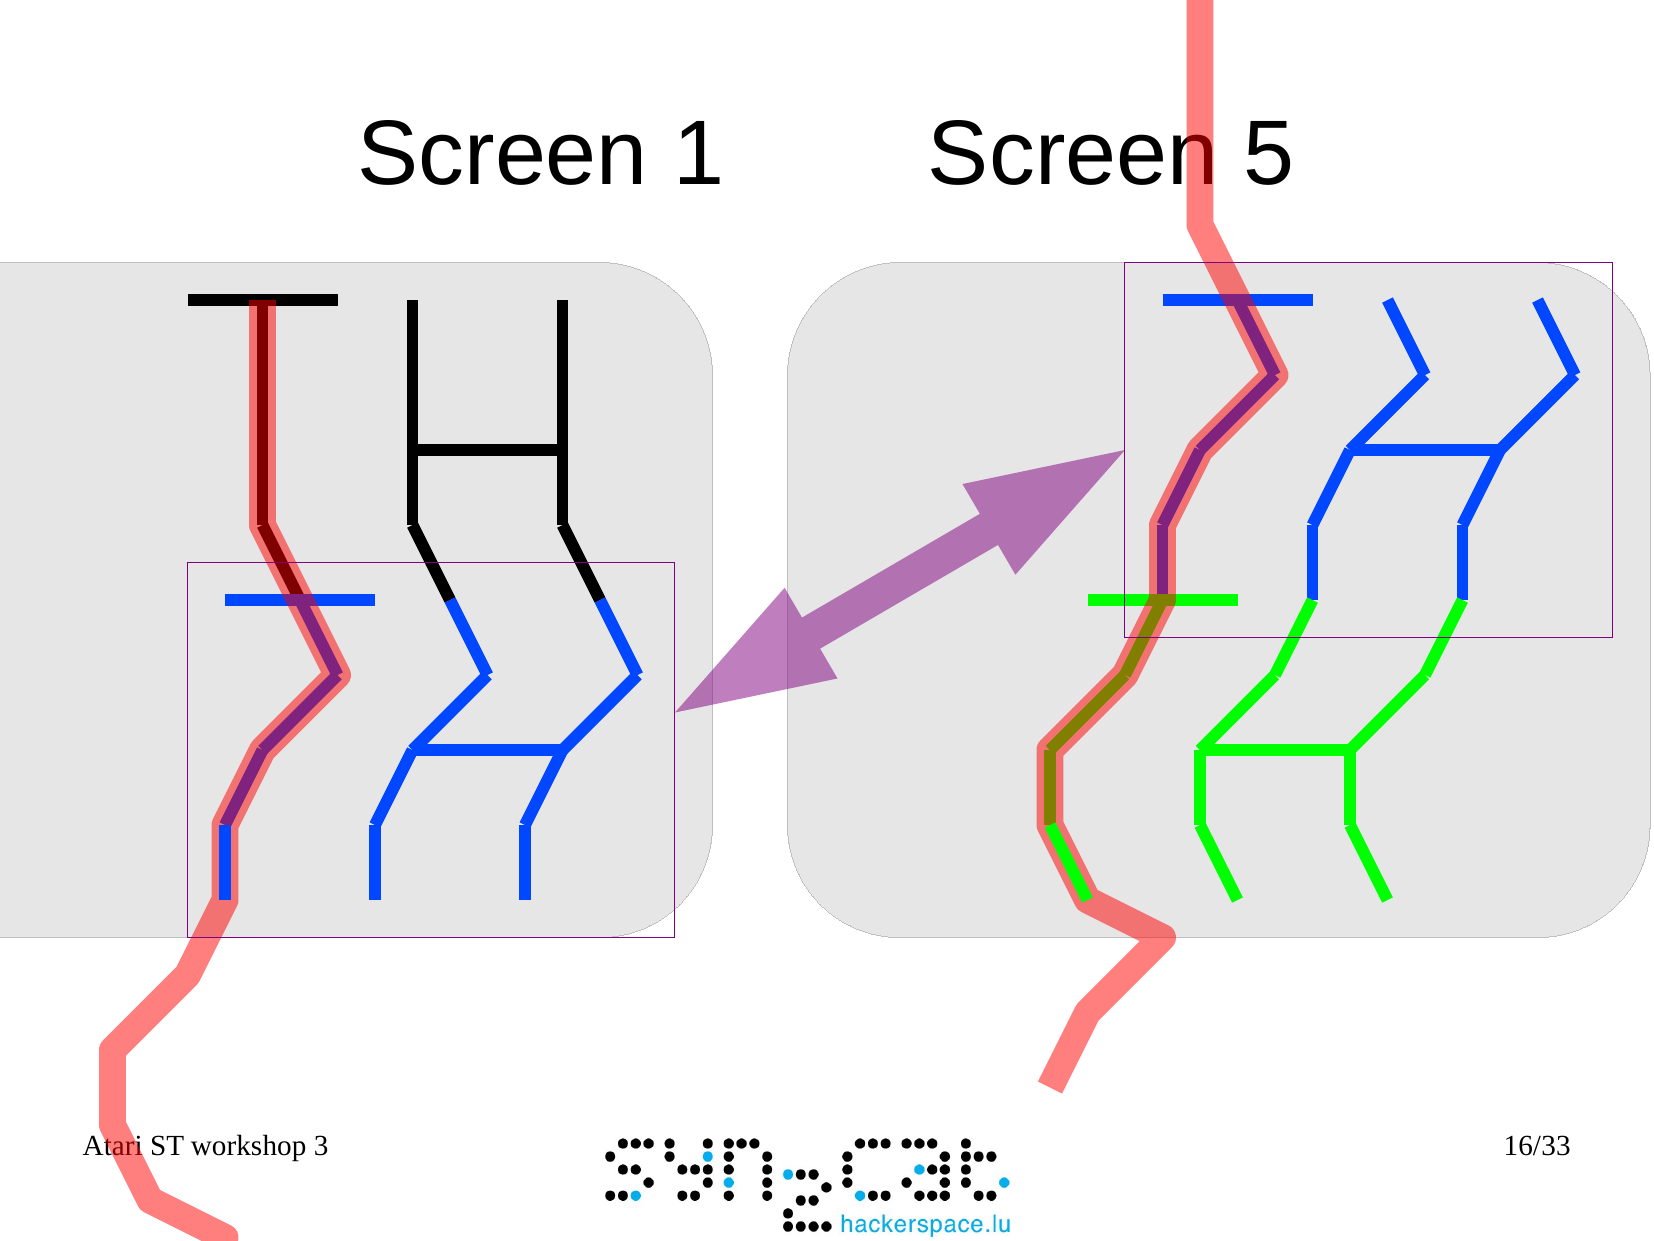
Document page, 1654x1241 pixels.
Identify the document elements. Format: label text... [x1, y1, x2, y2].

text_box [223, 563, 674, 937]
title Screen 1 Screen 5 [1214, 49, 1571, 257]
text_box [1302, 456, 1489, 637]
text_box [1216, 638, 1436, 744]
text_box [1064, 291, 1651, 938]
text_box [1125, 606, 1143, 637]
text_box [1125, 263, 1257, 594]
text_box [787, 262, 1131, 938]
text_box [188, 563, 320, 937]
picture [600, 1124, 1025, 1241]
title Screen 1 Screen 5 [82, 49, 1200, 257]
text_box [0, 262, 713, 938]
text_box [429, 563, 629, 744]
text_box [418, 456, 573, 562]
text_box [1160, 263, 1612, 637]
